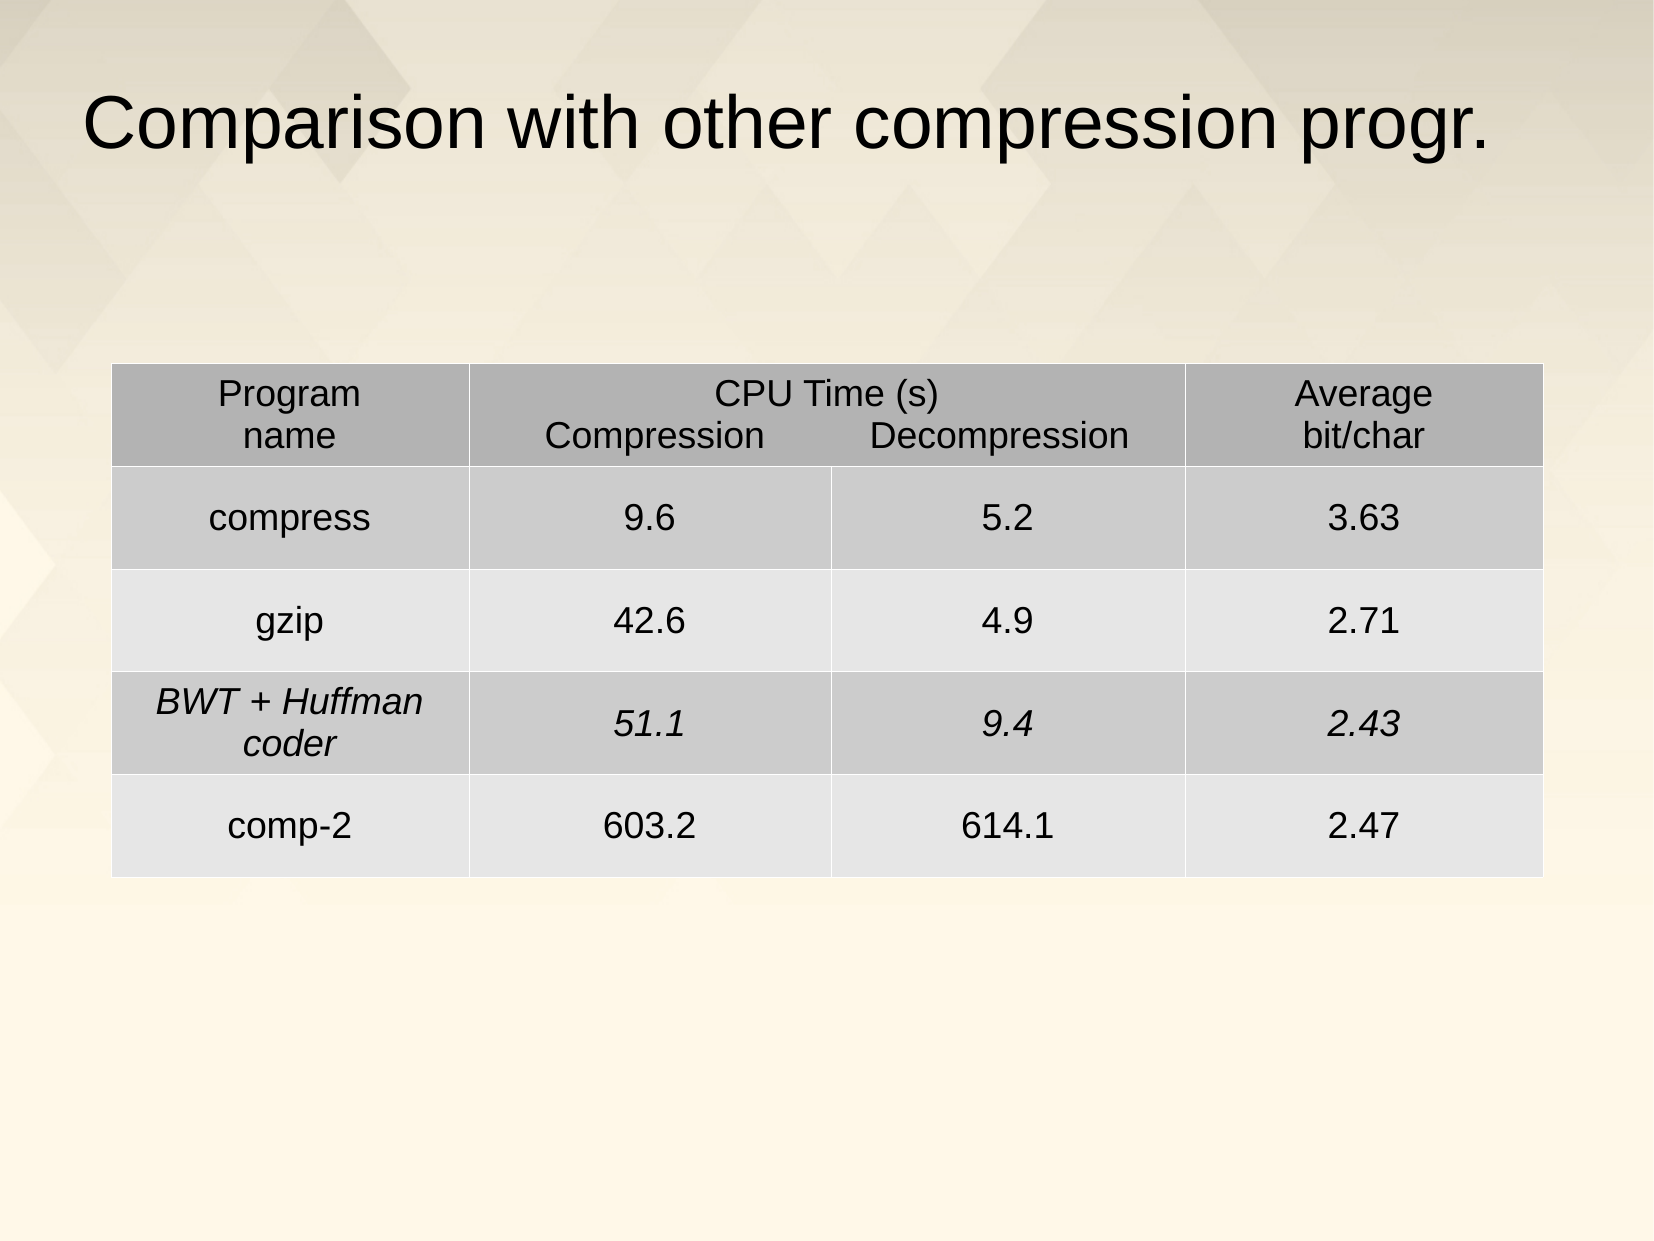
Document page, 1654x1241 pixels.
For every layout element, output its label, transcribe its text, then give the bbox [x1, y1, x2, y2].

table_cell 5.2 [832, 467, 1185, 569]
table_header Average bit/char [1186, 364, 1543, 466]
table_cell 2.71 [1186, 570, 1543, 671]
picture [0, 0, 1654, 1241]
table_cell 2.47 [1186, 775, 1543, 877]
table_cell 9.6 [470, 467, 831, 569]
title Comparison with other compression progr. [82, 49, 1571, 196]
table_cell 603.2 [470, 775, 831, 877]
table_cell 2.43 [1186, 672, 1543, 774]
table_cell comp-2 [112, 775, 469, 877]
table_cell gzip [112, 570, 469, 671]
table_cell compress [112, 467, 469, 569]
table_cell 3.63 [1186, 467, 1543, 569]
table_header CPU Time (s) Compression Decompression [470, 364, 1185, 466]
table_header Program name [112, 364, 469, 466]
table_cell BWT + Huffman coder [112, 672, 469, 774]
table_cell 42.6 [470, 570, 831, 671]
table_cell 4.9 [832, 570, 1185, 671]
table_cell 9.4 [832, 672, 1185, 774]
table_cell 614.1 [832, 775, 1185, 877]
table_cell 51.1 [470, 672, 831, 774]
